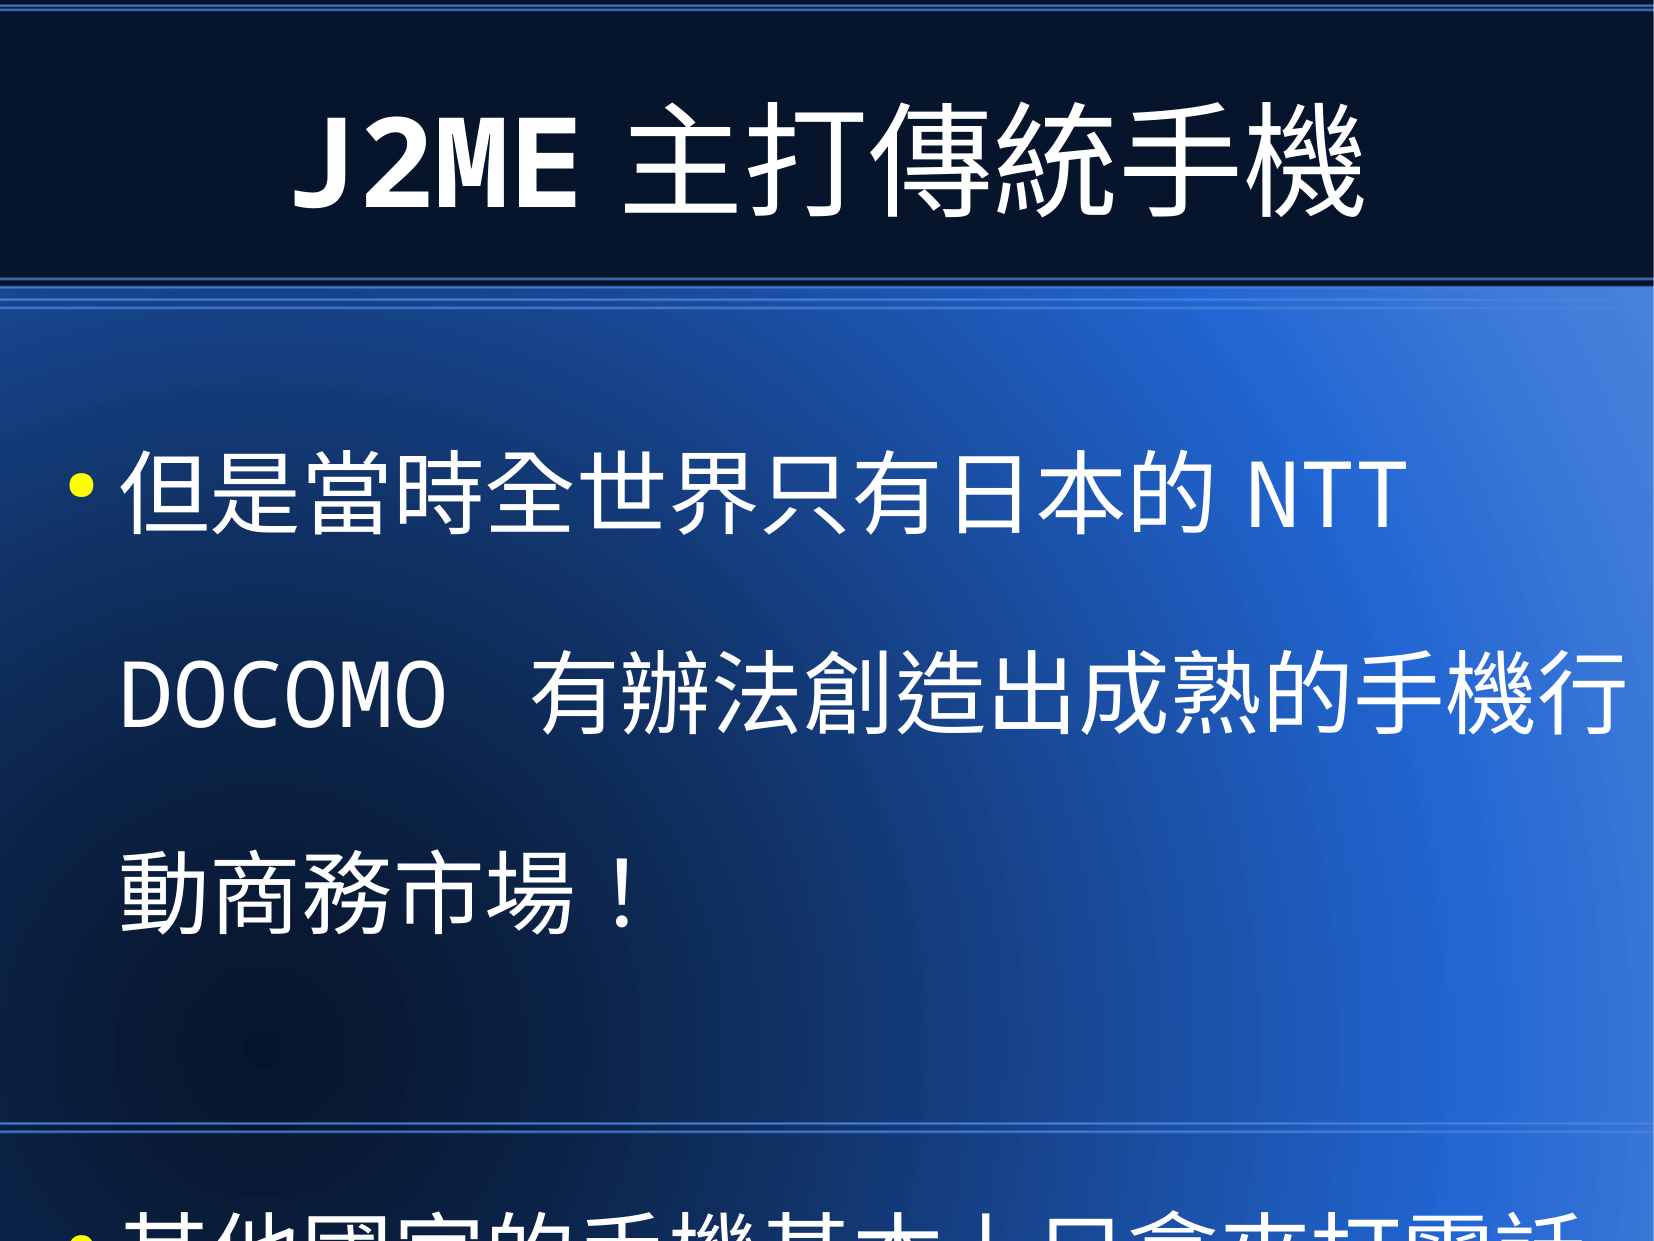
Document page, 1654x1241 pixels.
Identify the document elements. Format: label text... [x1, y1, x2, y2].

title J2ME主打傳統手機 [82, 49, 1571, 257]
list 但是當時全世界只有日本的NTT DOCOMO 有辦法創造出成熟的手機行動商務市場！ 其他國家的手機基本上只拿來打電話 [47, 354, 1630, 1241]
picture [0, 0, 1654, 1241]
